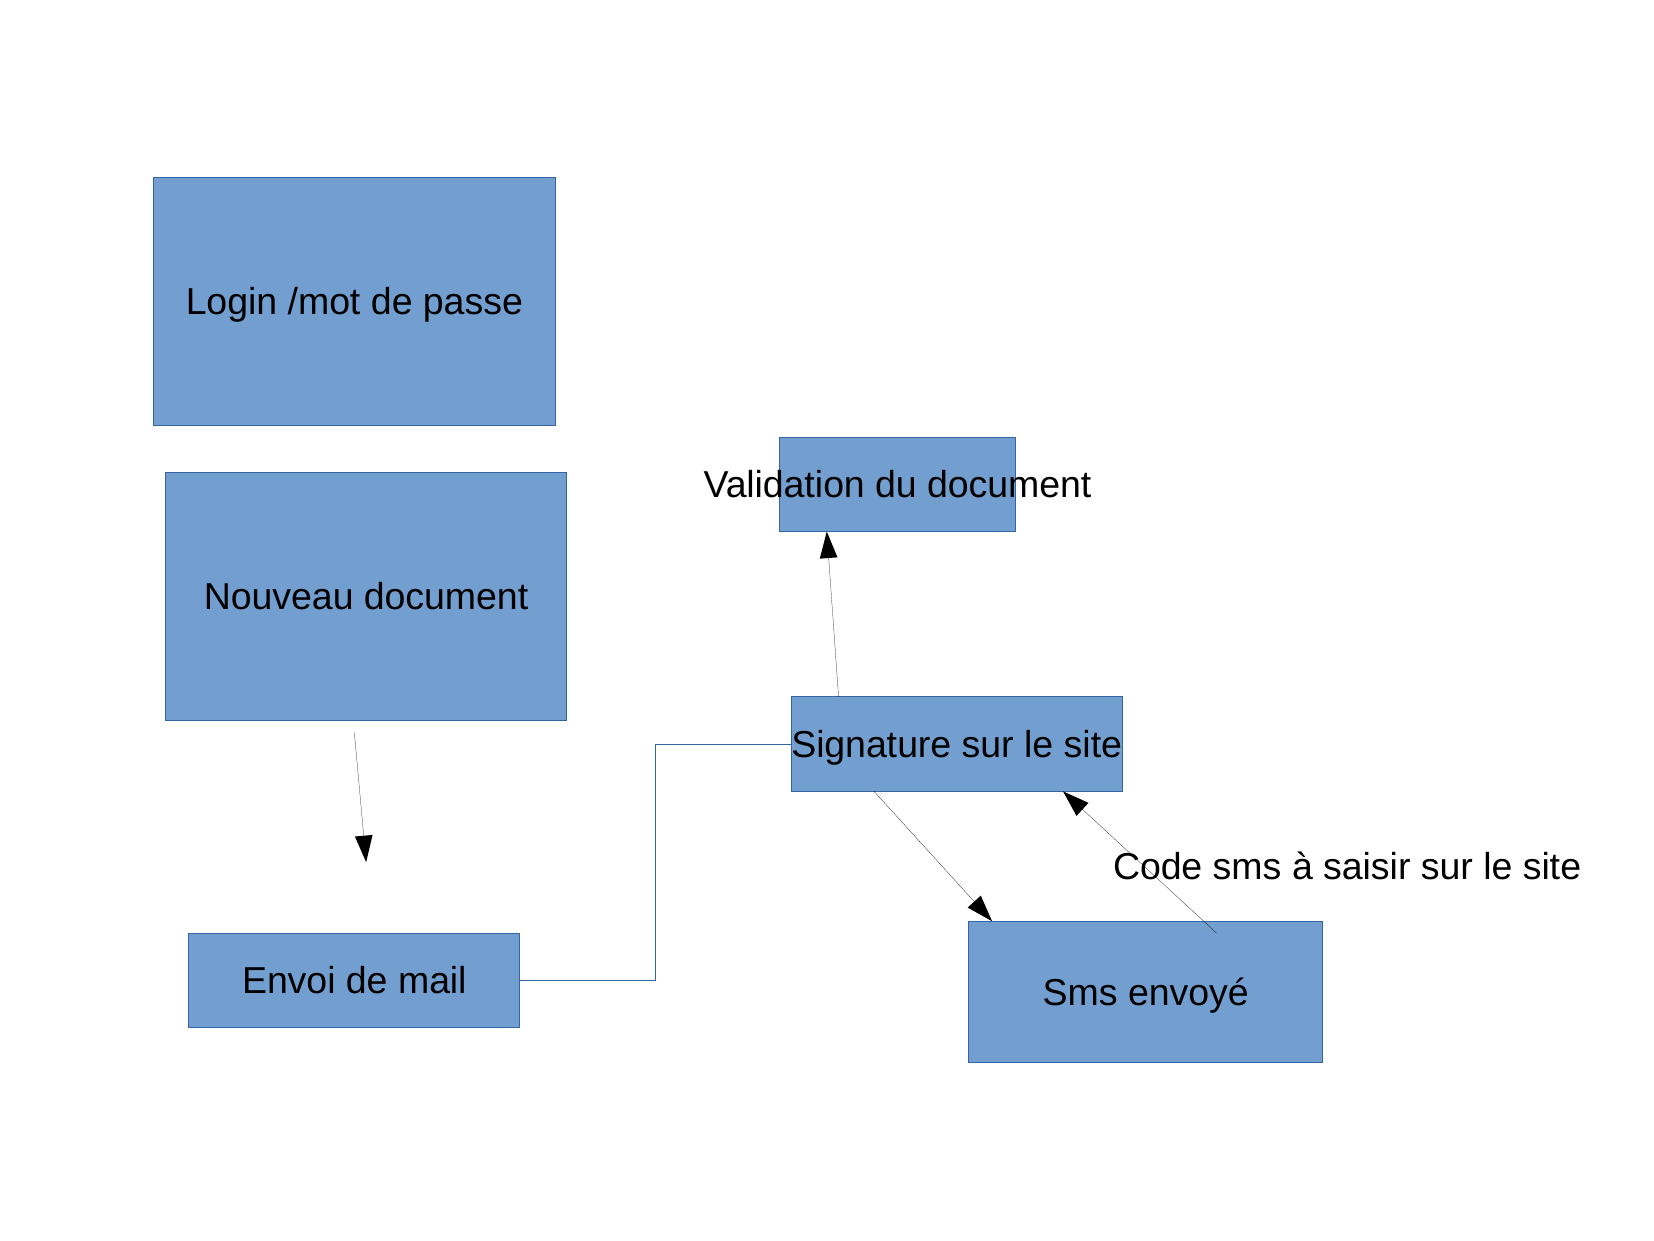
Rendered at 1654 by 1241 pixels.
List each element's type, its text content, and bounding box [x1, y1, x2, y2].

text_box Signature sur le site [791, 696, 1123, 792]
text_box Code sms à saisir sur le site [1098, 838, 1597, 896]
text_box Sms envoyé [968, 921, 1323, 1063]
text_box Envoi de mail [188, 933, 520, 1028]
text_box Login /mot de passe [153, 177, 556, 426]
text_box Validation du document [779, 437, 1016, 532]
text_box Nouveau document [165, 472, 567, 721]
